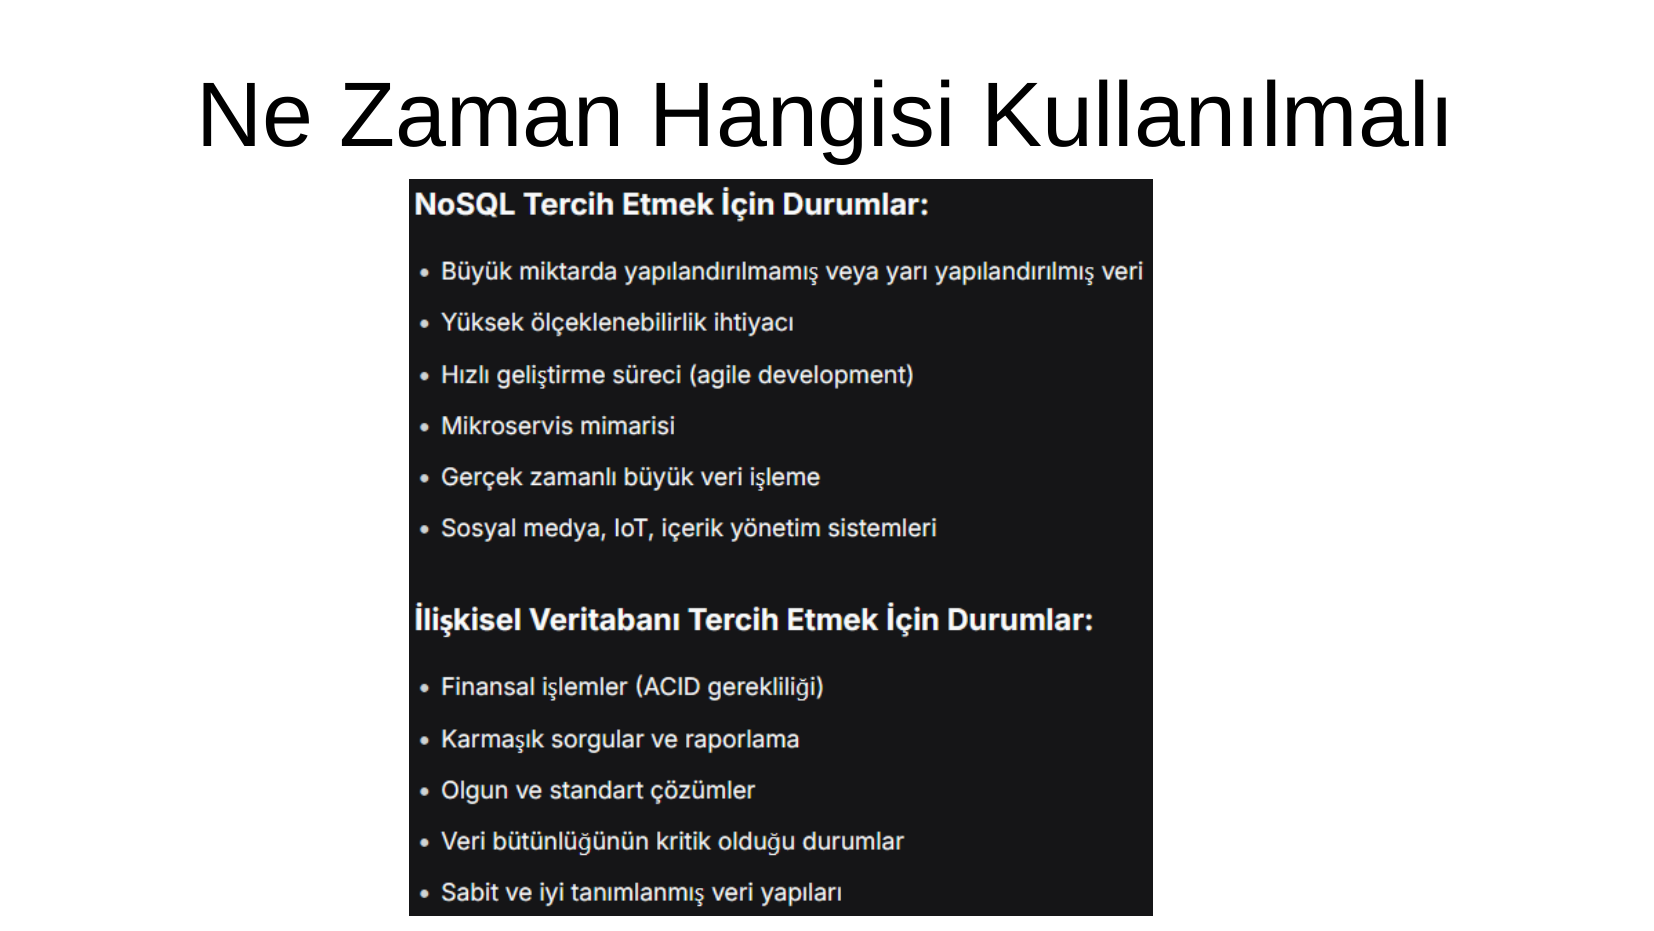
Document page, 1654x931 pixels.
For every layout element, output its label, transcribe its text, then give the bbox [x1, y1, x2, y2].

picture [409, 179, 1153, 916]
title Ne Zaman Hangisi Kullanılmalı [82, 37, 1571, 193]
